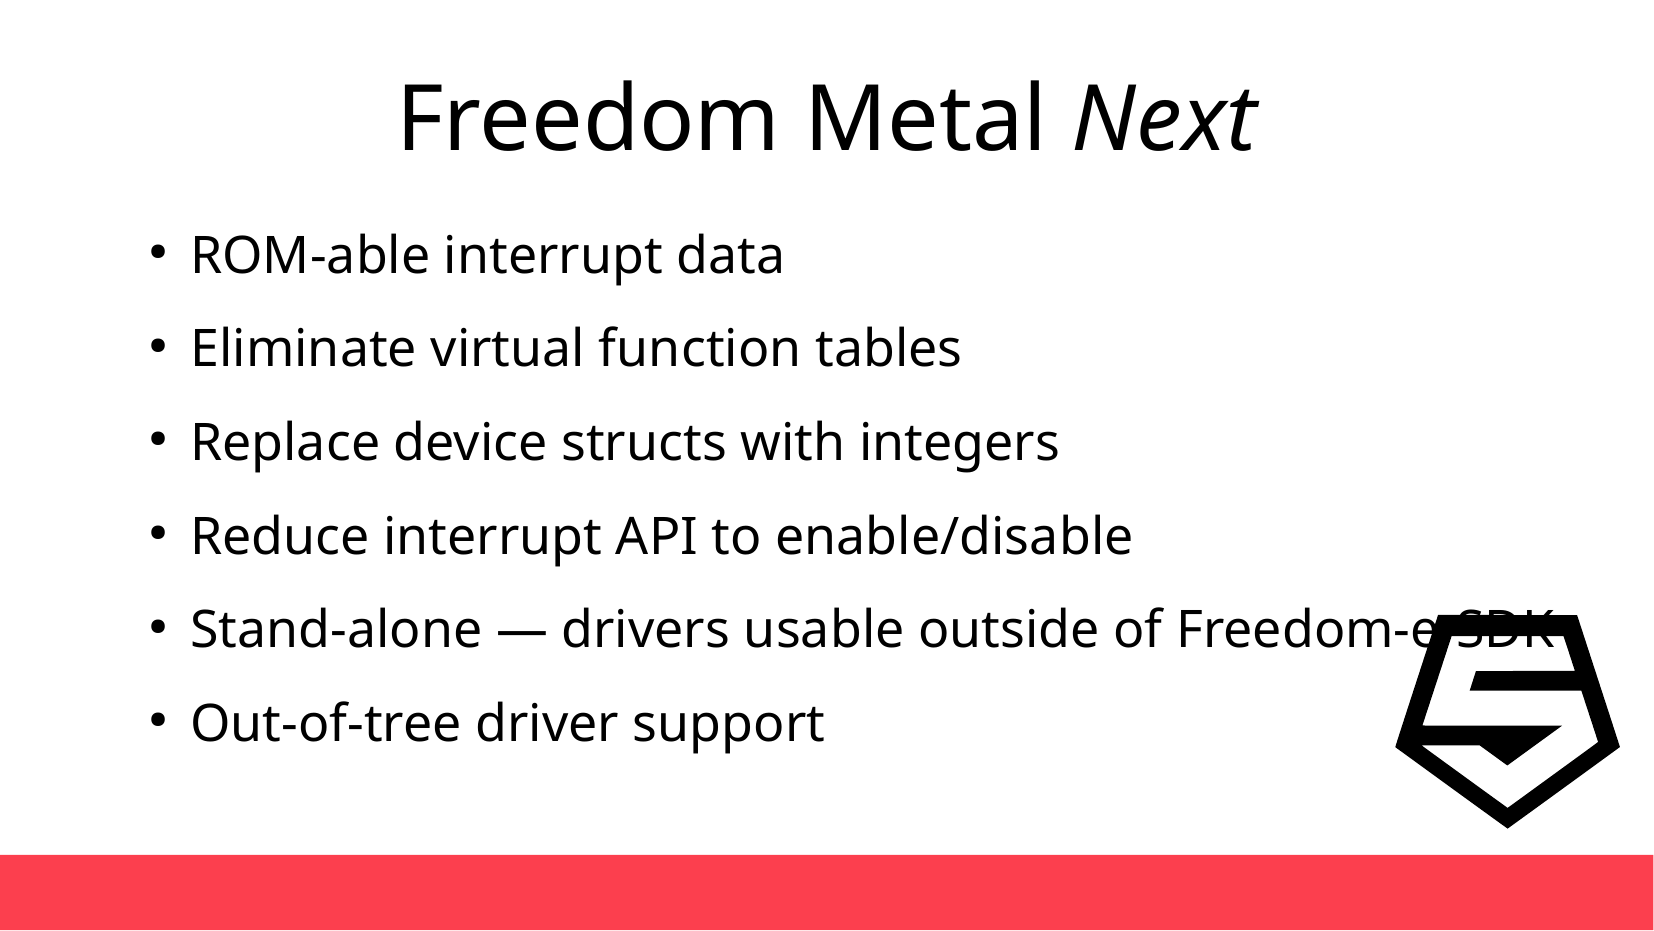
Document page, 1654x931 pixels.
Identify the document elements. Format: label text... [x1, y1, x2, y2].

list ROM-able interrupt data Eliminate virtual function tables Replace device structs with integers Reduce interrupt API to enable/disable Stand-alone — drivers usable outside of Freedom-e-SDK Out-of-tree driver support [134, 217, 1571, 810]
title Freedom Metal Next [82, 37, 1571, 193]
